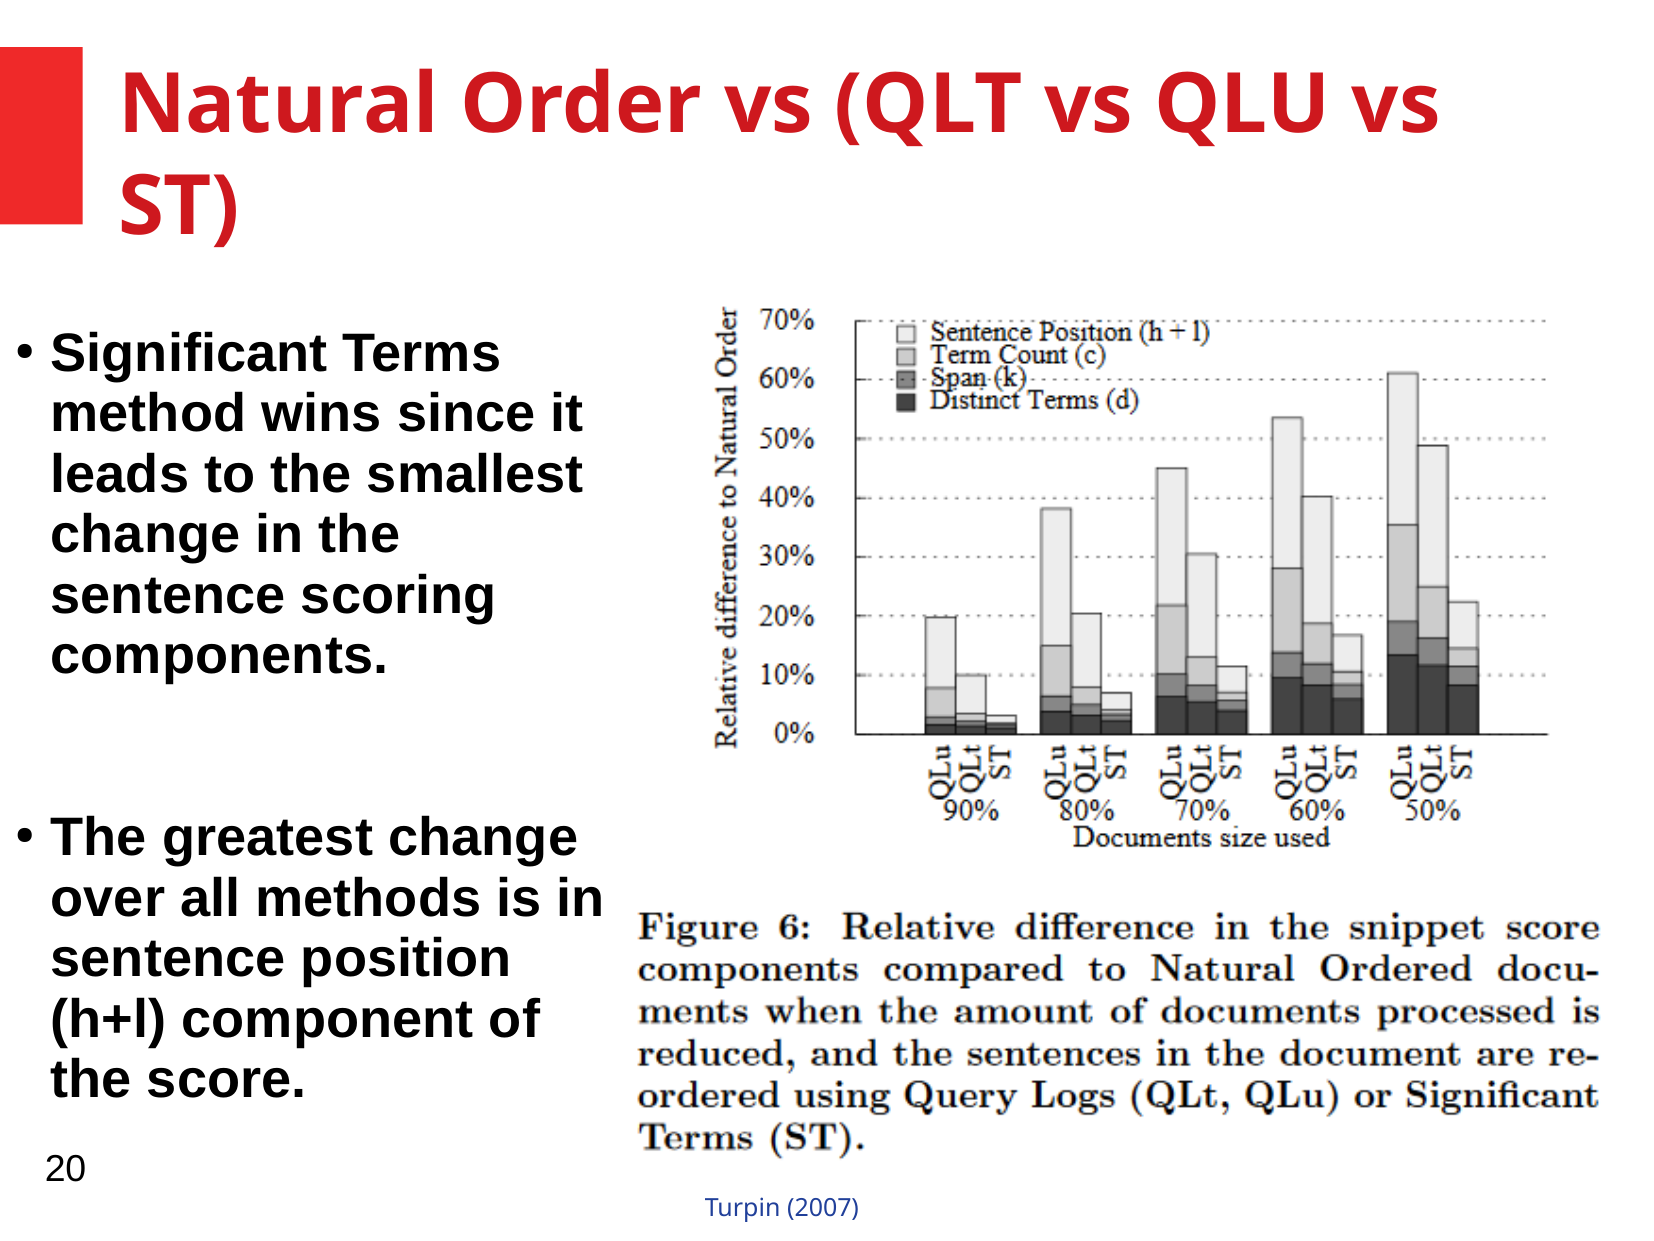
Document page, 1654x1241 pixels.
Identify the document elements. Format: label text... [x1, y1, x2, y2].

picture [623, 245, 1644, 1186]
text_box Significant Terms method wins since it leads to the smallest change in the sentence scoring components. The greatest change over all methods is in sentence position (h+l) component of the score. [0, 315, 631, 1236]
title Natural Order vs (QLT vs QLU vs ST) [118, 49, 1571, 257]
text_box Turpin (2007) [690, 1186, 961, 1227]
